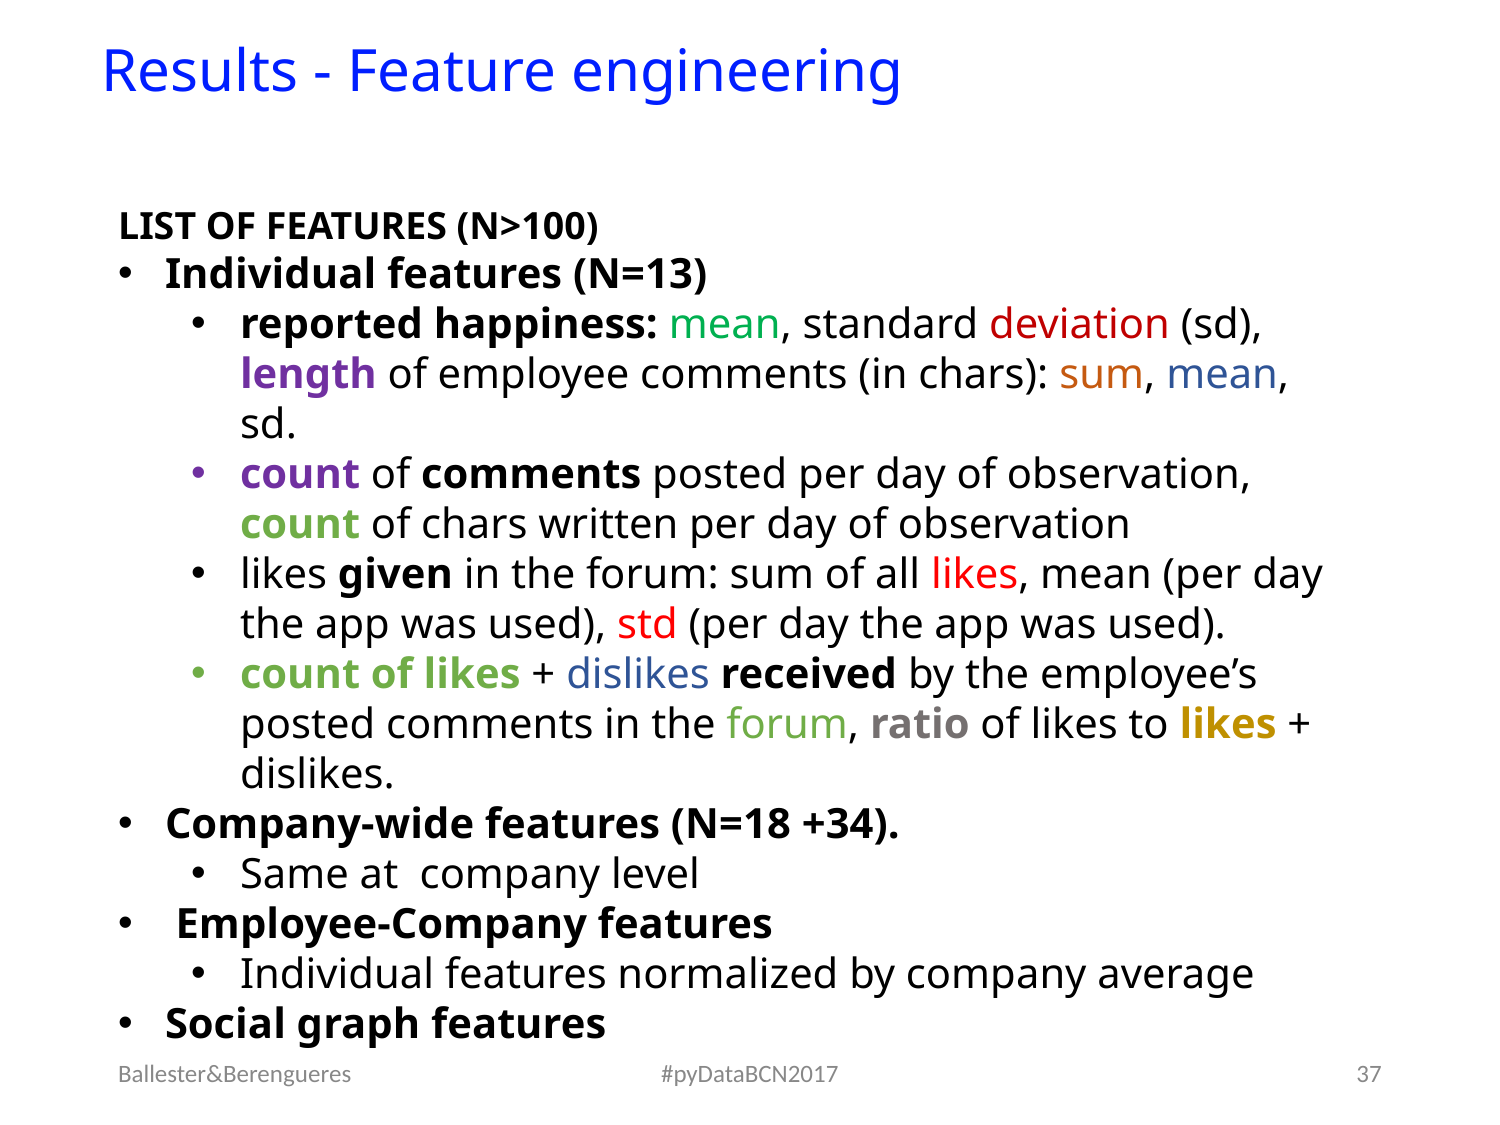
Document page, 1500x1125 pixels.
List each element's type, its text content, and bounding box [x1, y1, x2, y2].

footer #pyDataBCN2017 [496, 1050, 1004, 1103]
title Results - Feature engineering [86, 32, 1425, 114]
slide_number Ballester&Berengueres [103, 1050, 441, 1103]
text_box LIST OF FEATURES (N>100) Individual features (N=13) reported happiness: mean, standard deviation (sd), length of employee comments (in chars): sum, mean, sd. count of comments posted per day of observation, count of chars written per day of observation likes given in the forum: sum of all likes, mean (per day the app was used), std (per day the app was used). count of likes + dislikes received by the employee’s posted comments in the forum, ratio of likes to likes + dislikes. Company-wide features (N=18 +34). Same at company level Employee-Company features Individual features normalized by company average Social graph features [103, 194, 1362, 1050]
slide_number <number> [1059, 1042, 1397, 1103]
